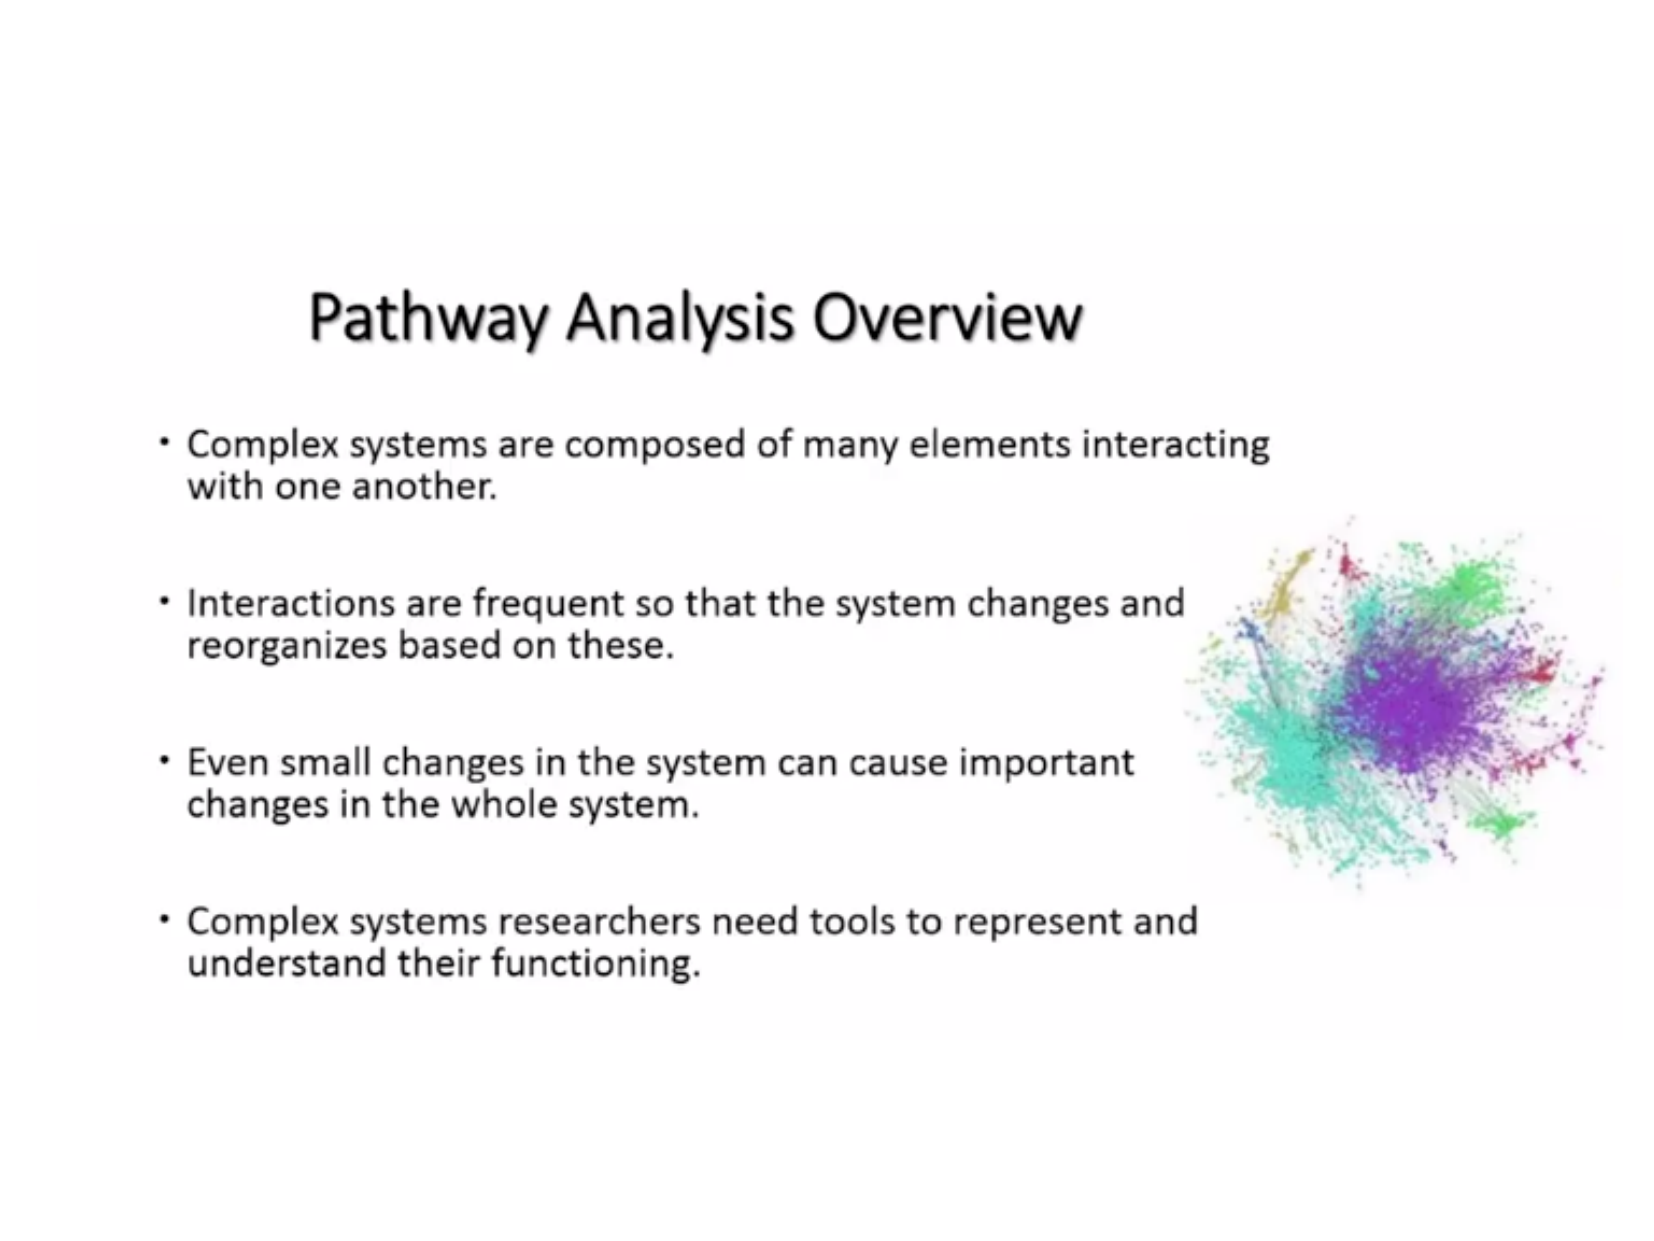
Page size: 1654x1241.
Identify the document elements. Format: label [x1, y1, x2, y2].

picture [37, 224, 1623, 1040]
